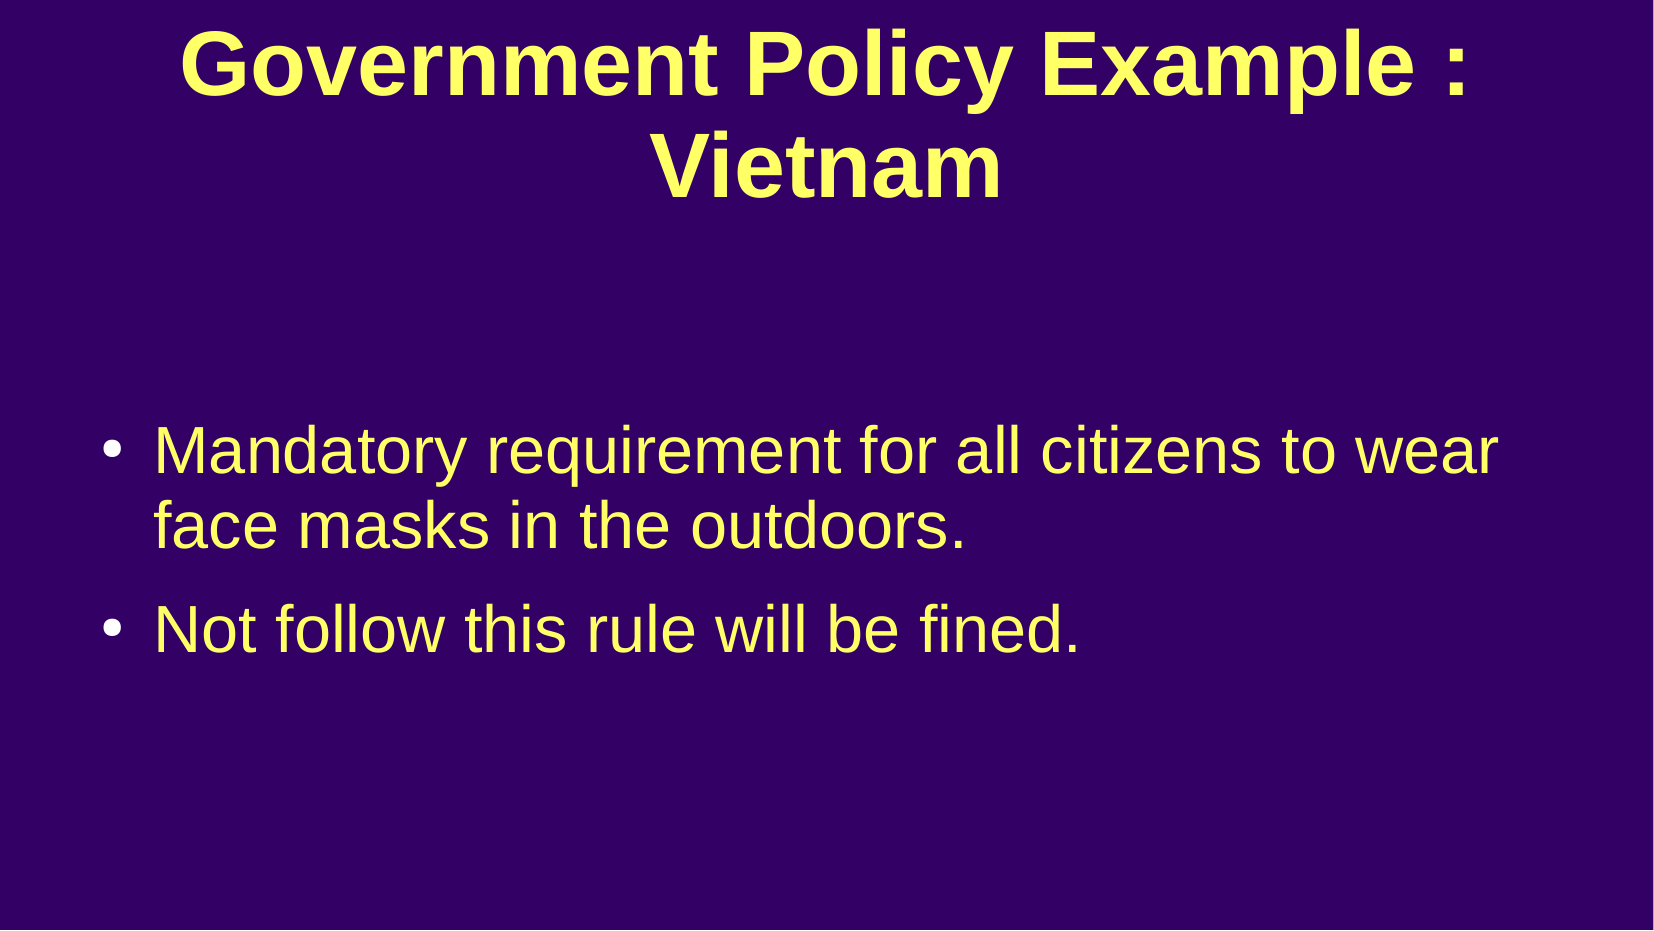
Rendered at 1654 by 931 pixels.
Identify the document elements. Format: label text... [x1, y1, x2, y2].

list Mandatory requirement for all citizens to wear face masks in the outdoors. Not follow this rule will be fined. [82, 413, 1571, 812]
title Government Policy Example : Vietnam [82, 12, 1571, 218]
